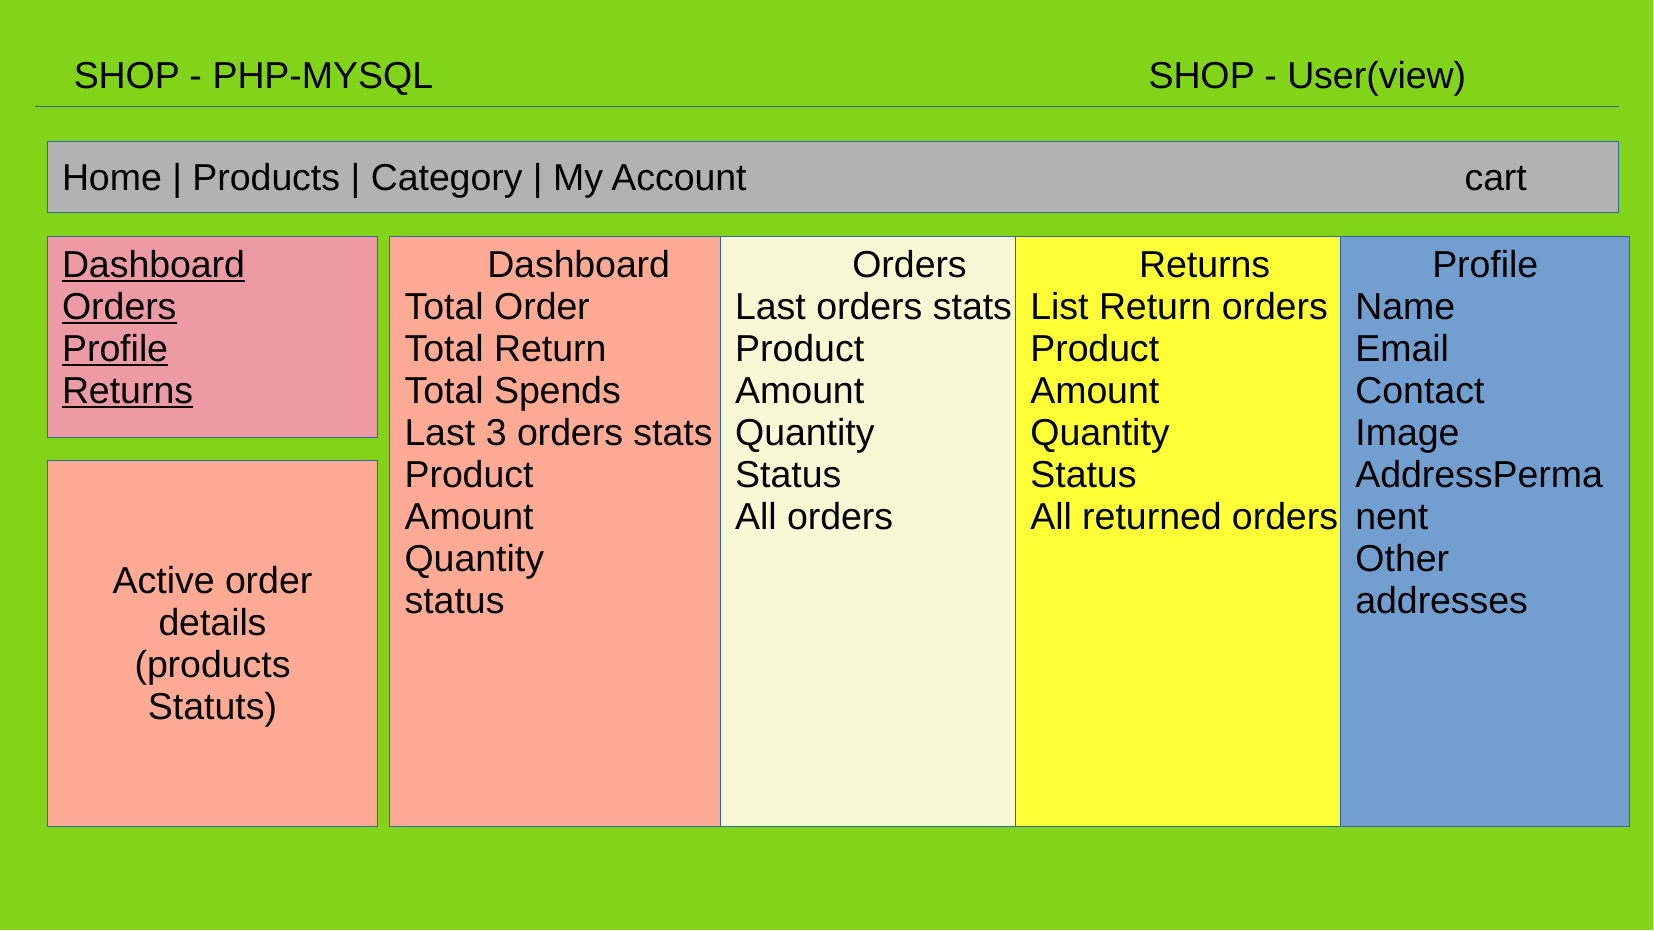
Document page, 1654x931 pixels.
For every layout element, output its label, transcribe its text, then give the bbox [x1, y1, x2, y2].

text_box Dashboard Orders Profile Returns [47, 236, 378, 438]
text_box SHOP - PHP-MYSQL [59, 47, 449, 106]
text_box Profile Name Email Contact Image AddressPermanent Other addresses [1340, 236, 1630, 827]
text_box SHOP - User(view) [1133, 47, 1607, 105]
text_box Active order details (products Statuts) [47, 460, 378, 827]
text_box Home | Products | Category | My Account cart [47, 141, 1619, 213]
text_box Orders Last orders stats Product Amount Quantity Status All orders [720, 236, 1015, 827]
text_box Returns List Return orders Product Amount Quantity Status All returned orders [1015, 236, 1340, 827]
text_box Dashboard Total Order Total Return Total Spends Last 3 orders stats Product Amount Quantity status [389, 236, 720, 827]
